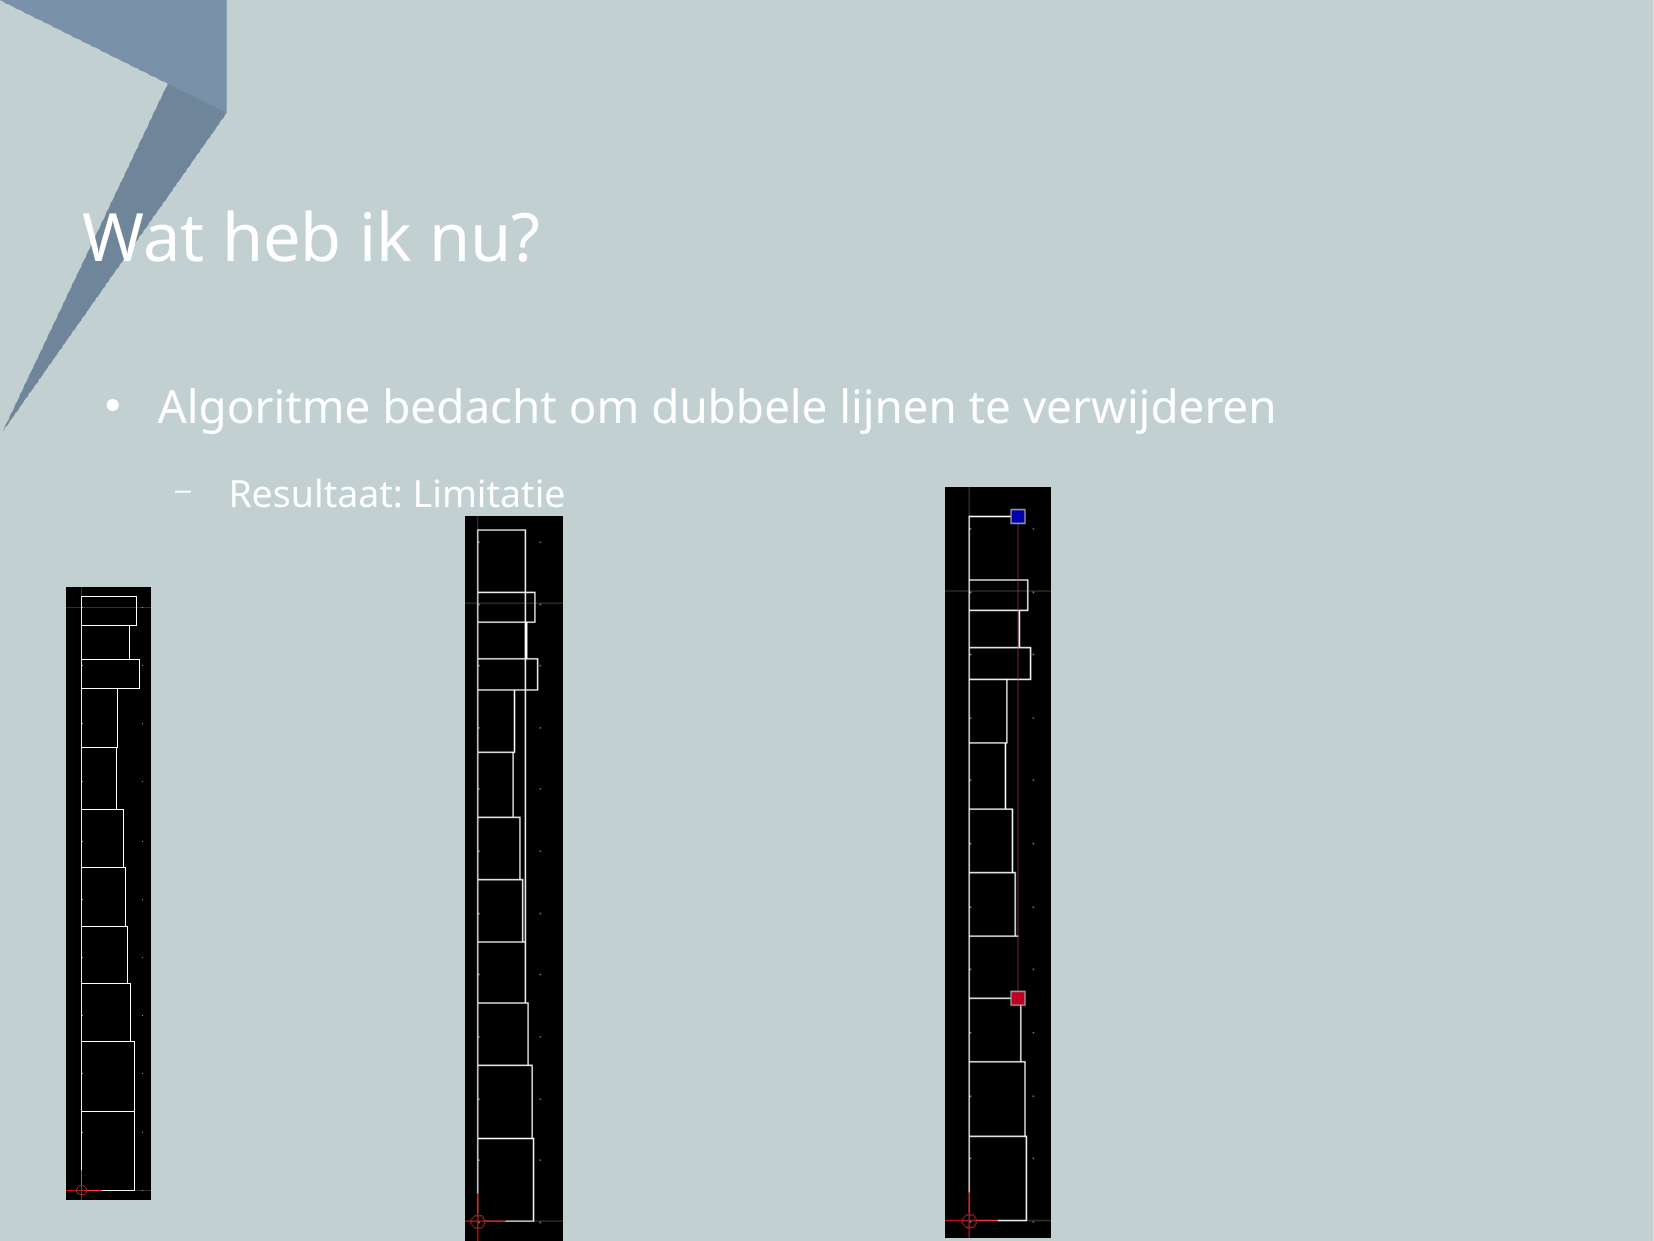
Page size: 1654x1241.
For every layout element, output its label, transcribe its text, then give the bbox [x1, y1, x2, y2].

list Algoritme bedacht om dubbele lijnen te verwijderen Resultaat: Limitatie [86, 375, 1576, 971]
title Wat heb ik nu? [82, 139, 1571, 332]
picture [0, 0, 1654, 1241]
